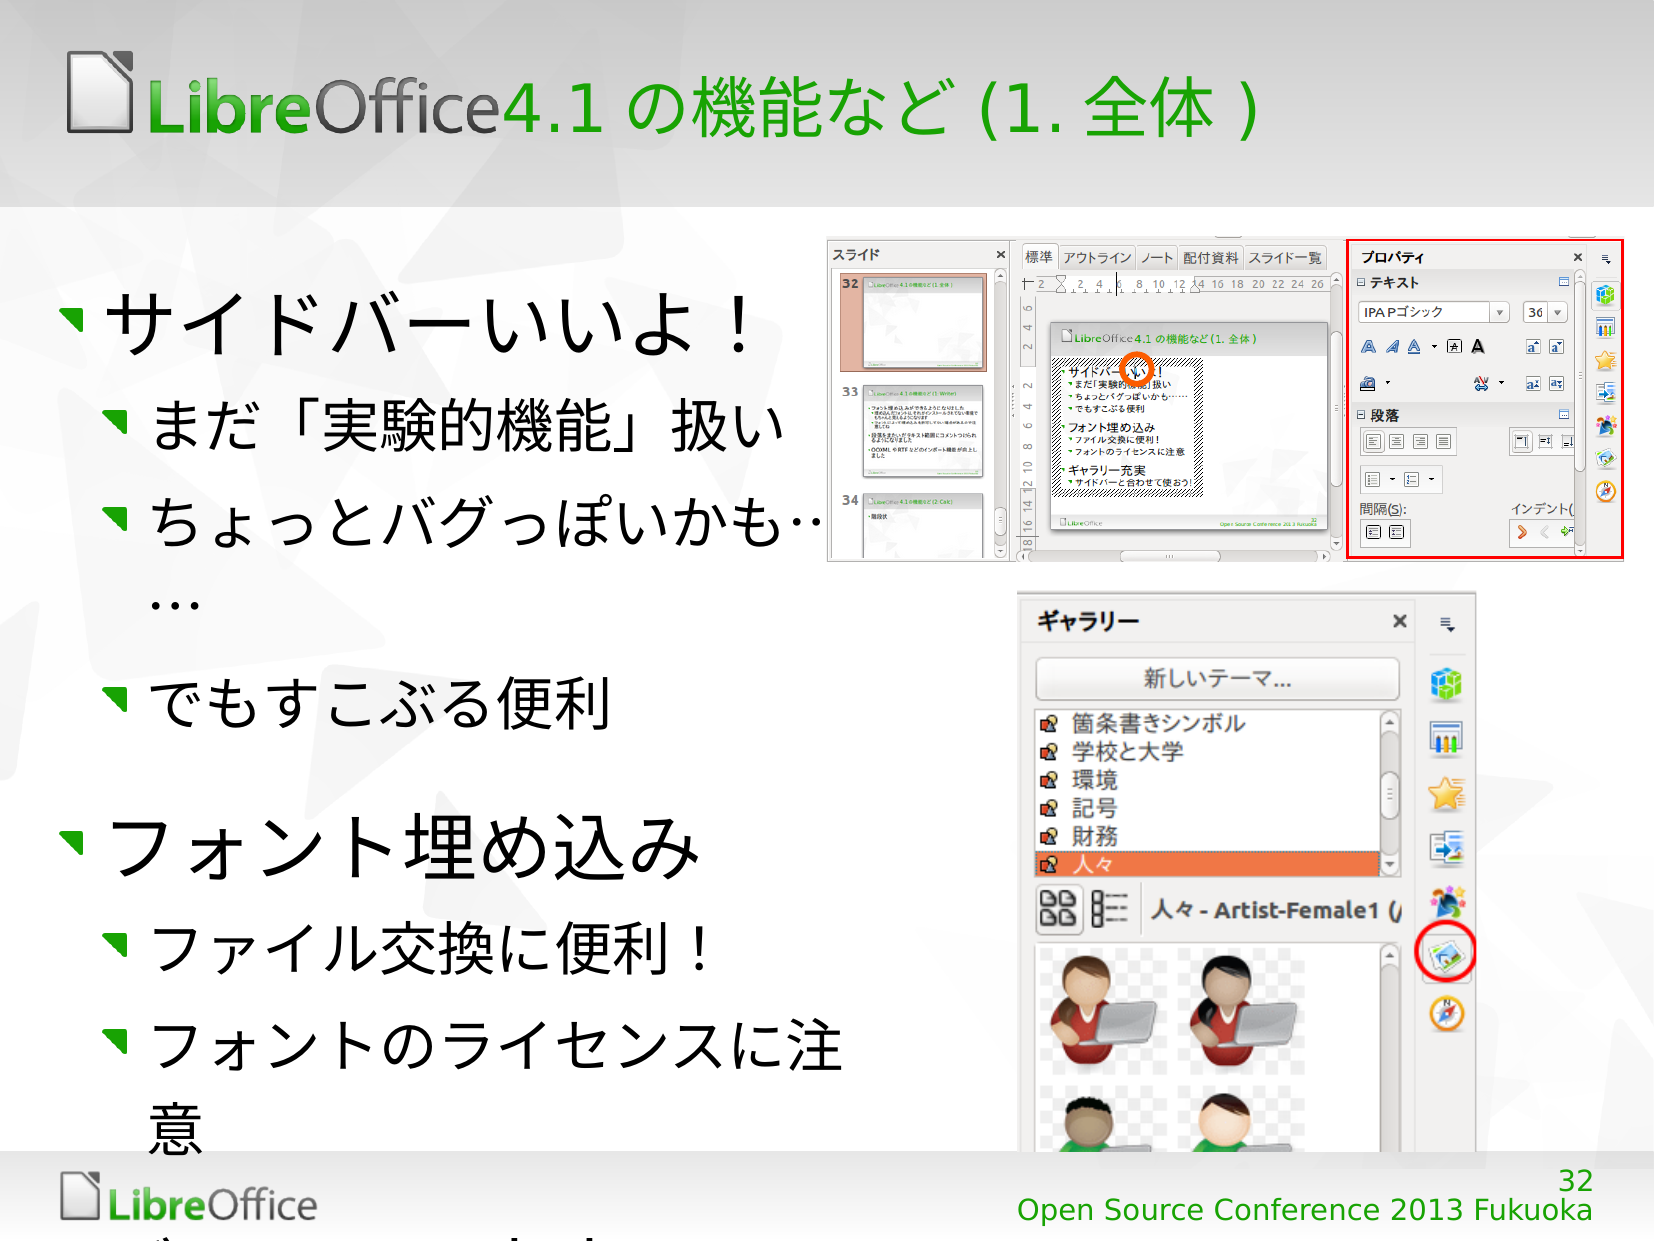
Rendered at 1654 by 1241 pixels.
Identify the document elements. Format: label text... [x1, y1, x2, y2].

picture [0, 0, 783, 931]
picture [826, 236, 1654, 1169]
picture [102, 1029, 127, 1054]
picture [41, 1152, 337, 1240]
list サイドバーいいよ！ まだ「実験的機能」扱い ちょっとバグっぽいかも…… でもすこぶる便利 フォント埋め込み ファイル交換に便利！ フォントのライセンスに注意 ギャラリー充実 サイドバーと合わせて使おう！ [59, 265, 857, 992]
title 4.1の機能など(1.全体) [501, 29, 1595, 178]
